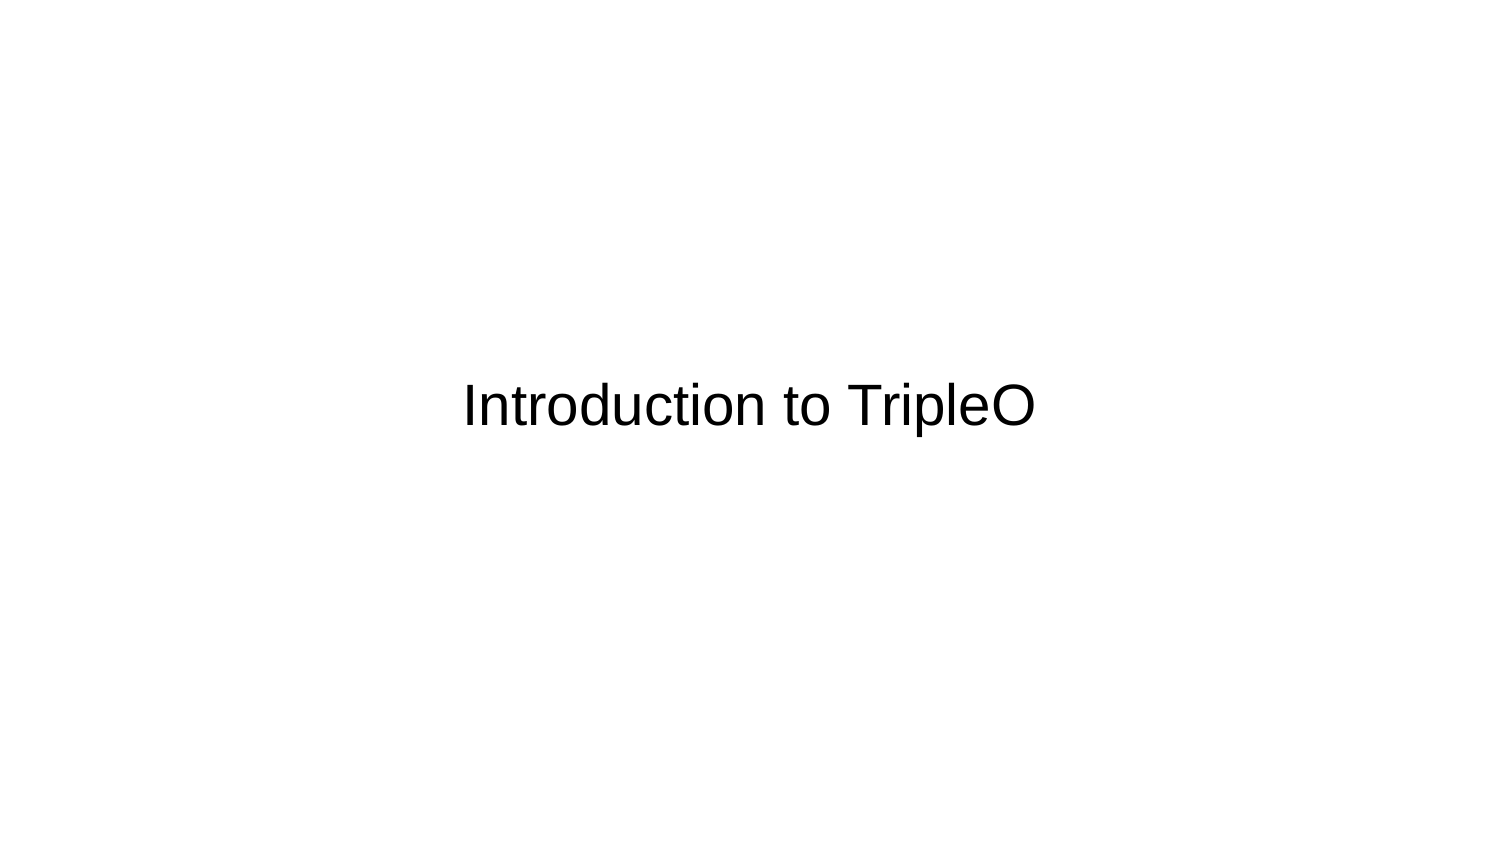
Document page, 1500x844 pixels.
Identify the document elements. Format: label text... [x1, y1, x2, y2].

title Introduction to TripleO [75, 351, 1425, 493]
